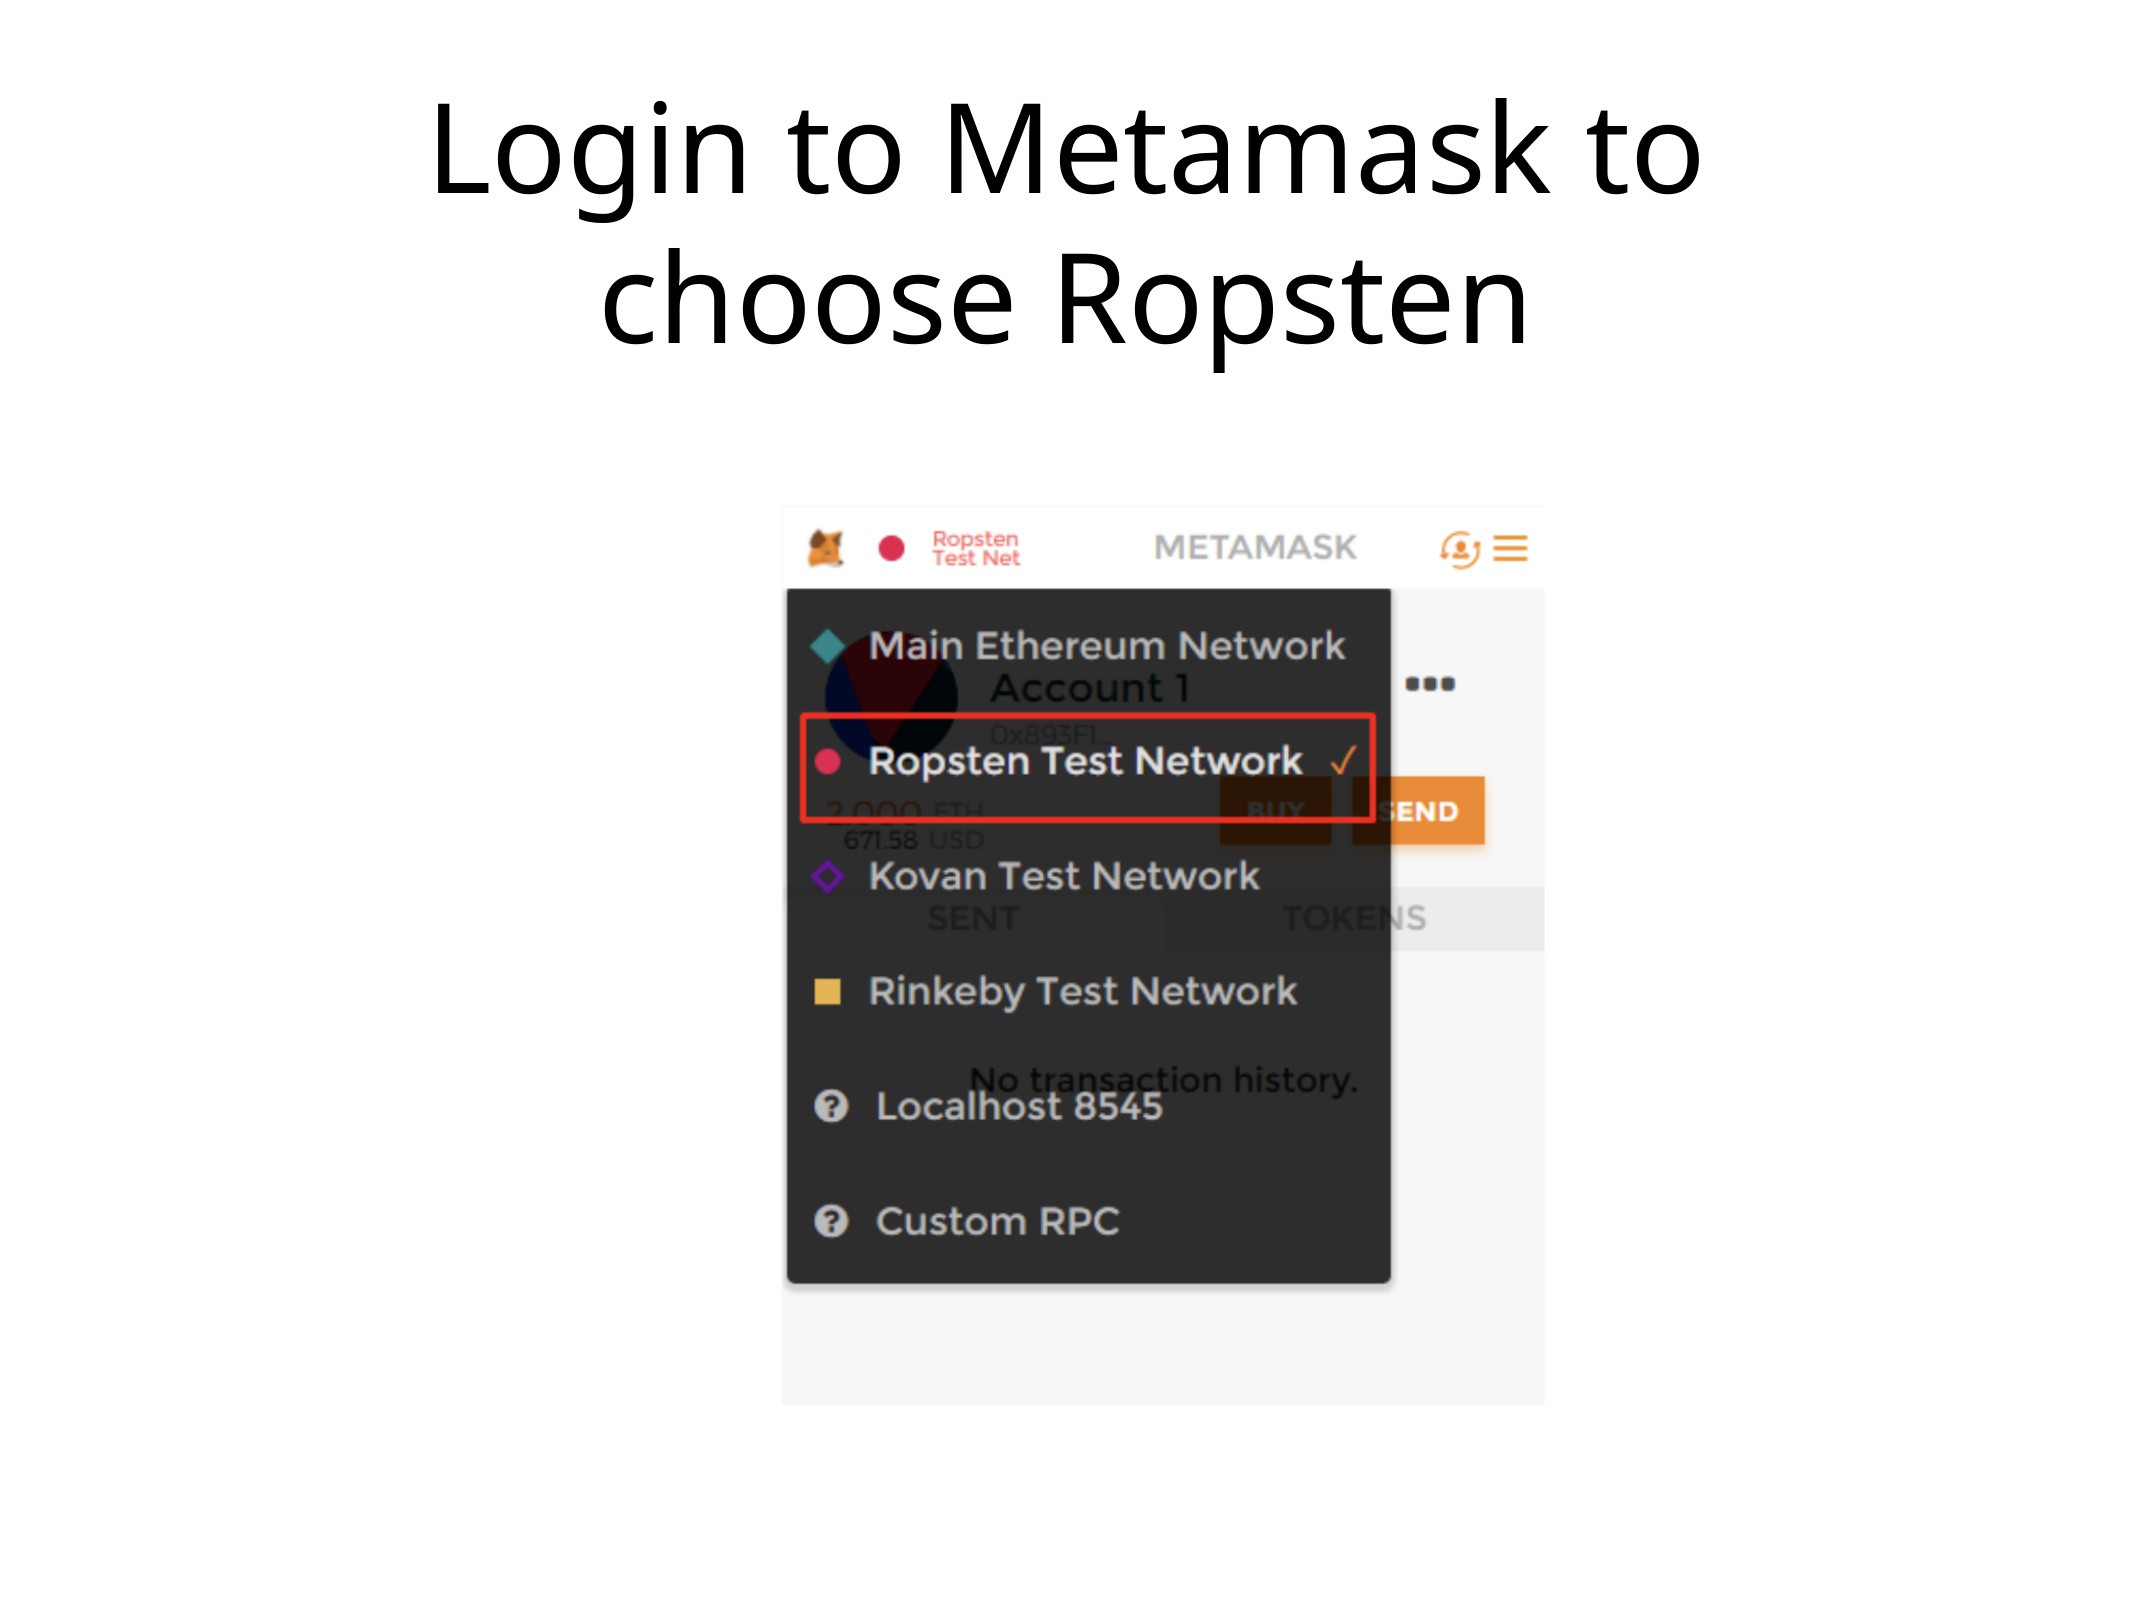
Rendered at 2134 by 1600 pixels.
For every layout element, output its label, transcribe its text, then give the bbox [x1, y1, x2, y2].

title Login to Metamask to choose Ropsten [208, 61, 1925, 286]
picture [764, 491, 1578, 1405]
